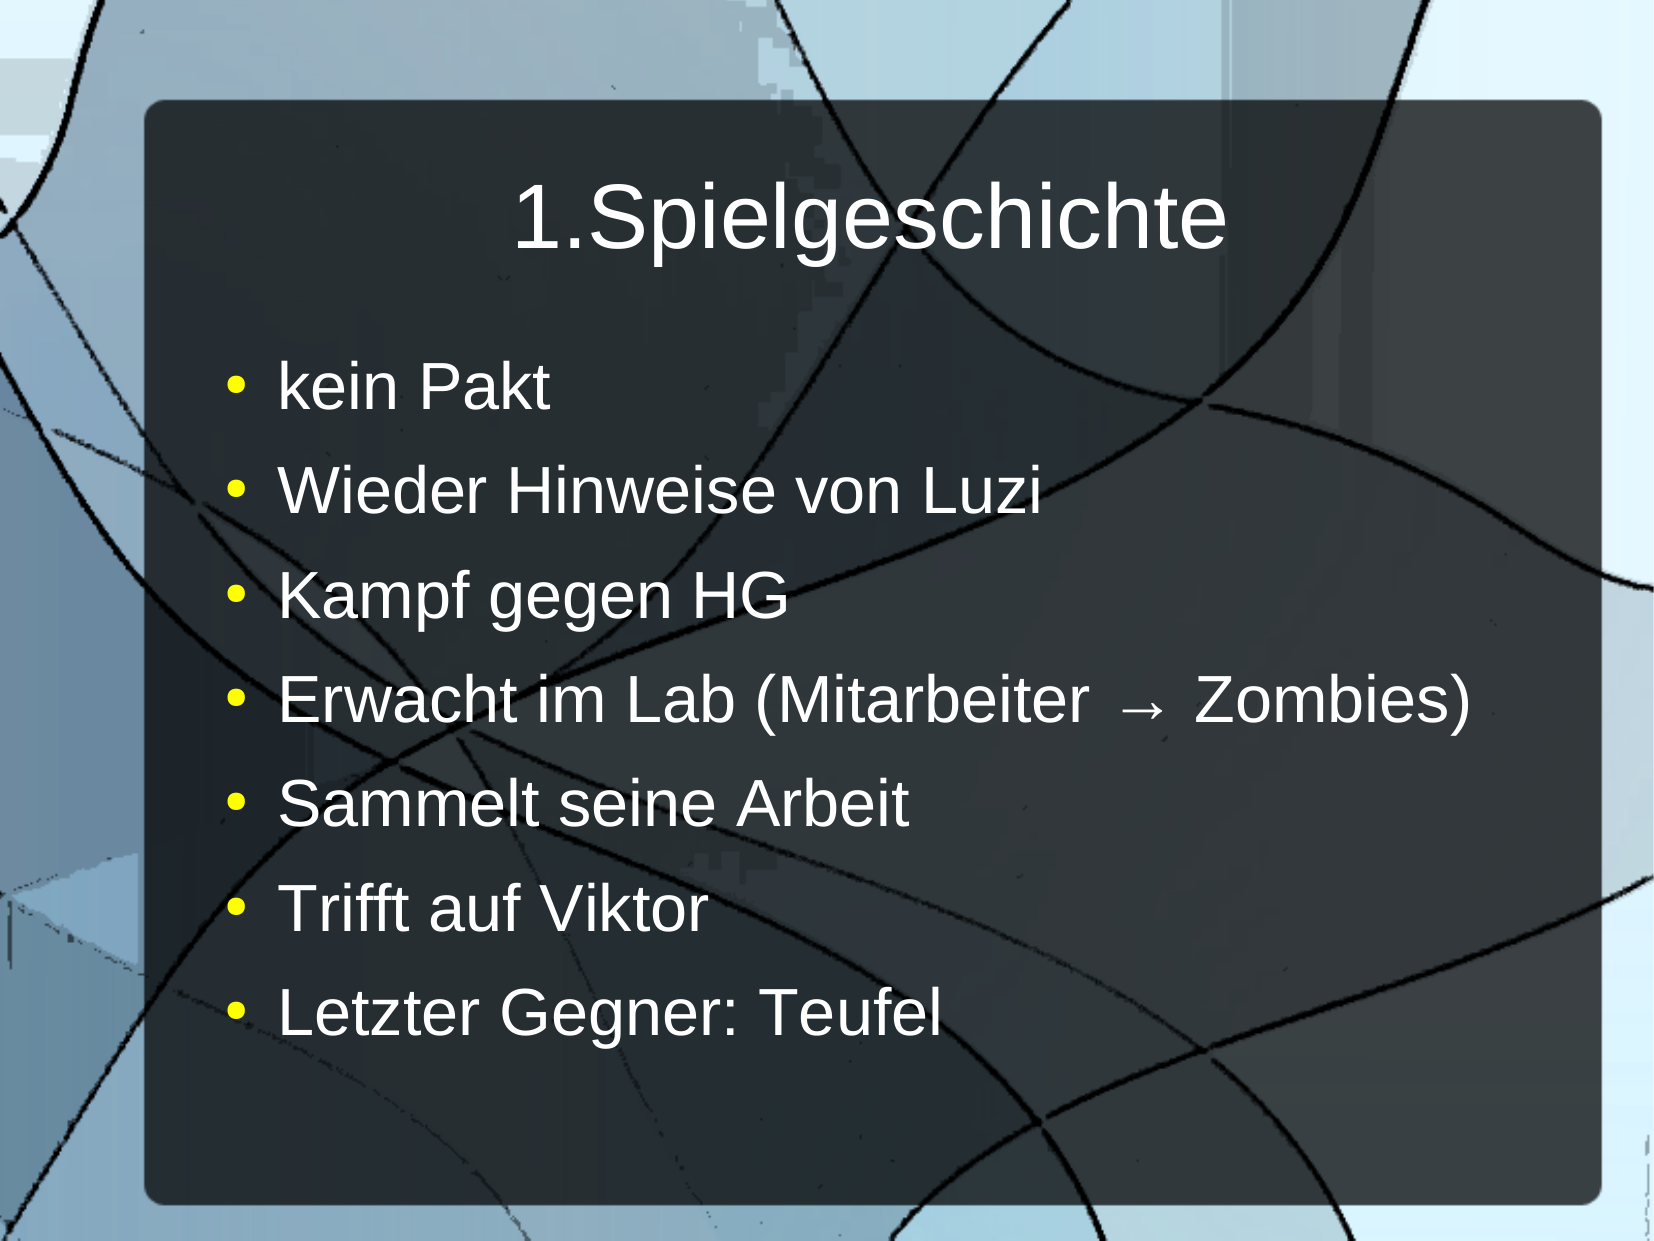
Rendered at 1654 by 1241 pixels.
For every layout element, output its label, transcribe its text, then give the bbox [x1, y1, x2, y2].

title 1.Spielgeschichte [159, 108, 1583, 325]
picture [0, 0, 1654, 1241]
list kein Pakt Wieder Hinweise von Luzi Kampf gegen HG Erwacht im Lab (Mitarbeiter → Zombies) Sammelt seine Arbeit Trifft auf Viktor Letzter Gegner: Teufel [206, 349, 1571, 1241]
